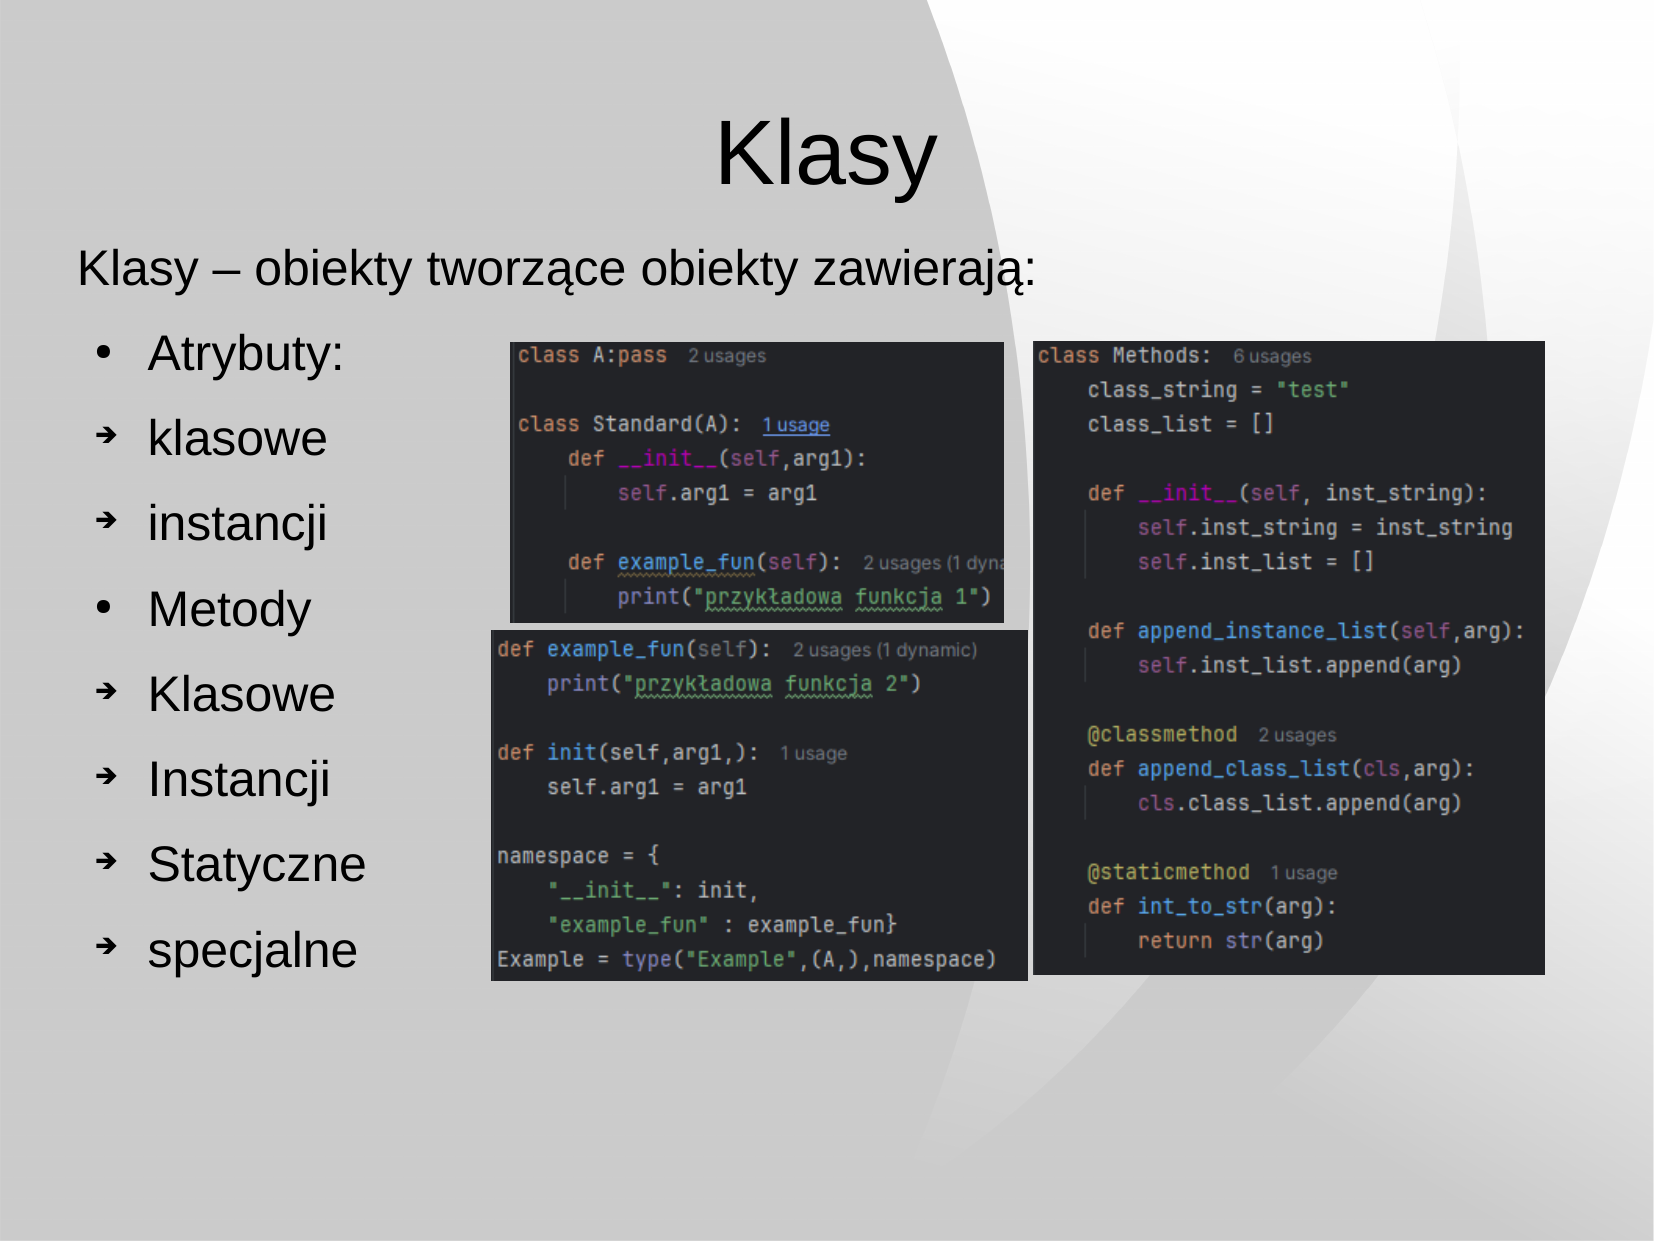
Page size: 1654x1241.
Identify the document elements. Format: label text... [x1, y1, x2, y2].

list Klasy – obiekty tworzące obiekty zawierają: Atrybuty: klasowe instancji Metody Klasowe Instancji Statyczne specjalne [76, 239, 1565, 1063]
picture [0, 0, 1654, 1241]
title Klasy [82, 49, 1571, 257]
